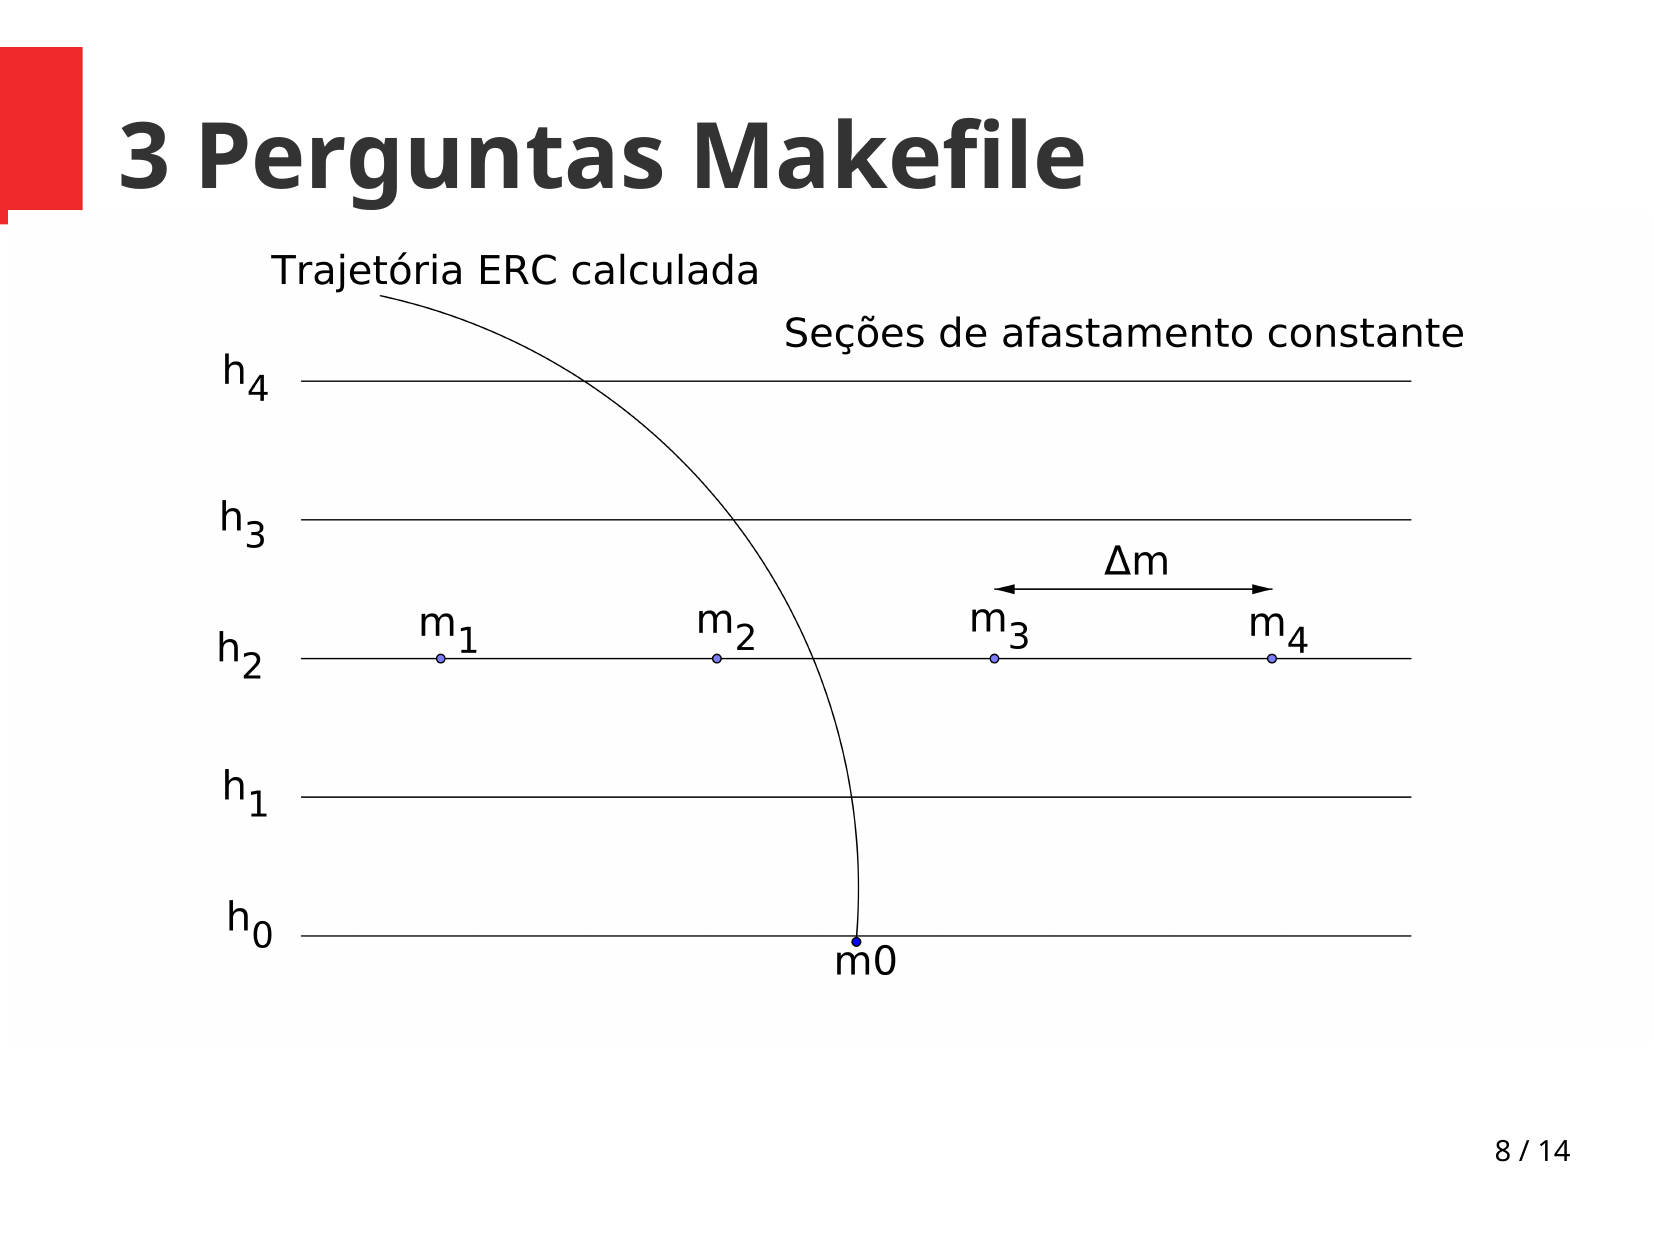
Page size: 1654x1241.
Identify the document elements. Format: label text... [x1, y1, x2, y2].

picture [8, 210, 1654, 1044]
title 3 Perguntas Makefile [118, 49, 1571, 210]
